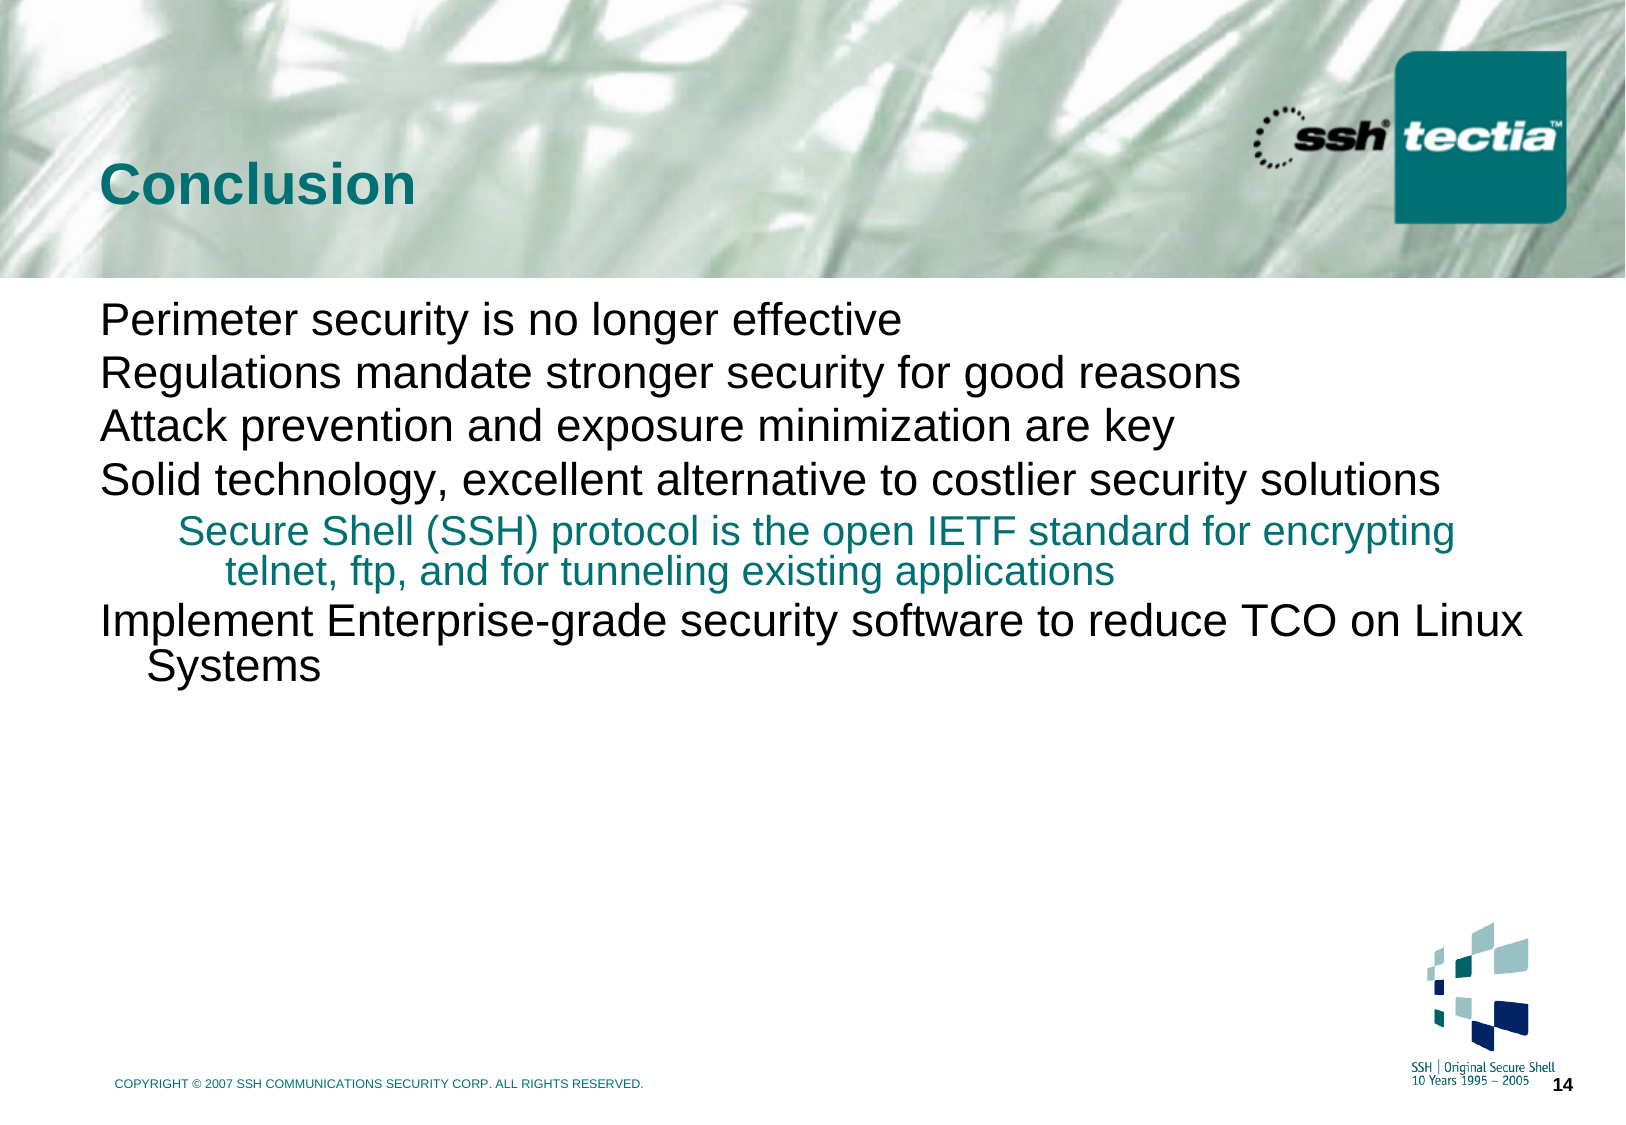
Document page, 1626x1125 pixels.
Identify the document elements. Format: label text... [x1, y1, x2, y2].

picture [0, 0, 1626, 278]
title Conclusion [99, 99, 923, 276]
list Perimeter security is no longer effective Regulations mandate stronger security for good reasons Attack prevention and exposure minimization are key Solid technology, excellent alternative to costlier security solutions Secure Shell (SSH) protocol is the open IETF standard for encrypting telnet, ftp, and for tunneling existing applications Implement Enterprise-grade security software to reduce TCO on Linux Systems [99, 299, 1575, 717]
